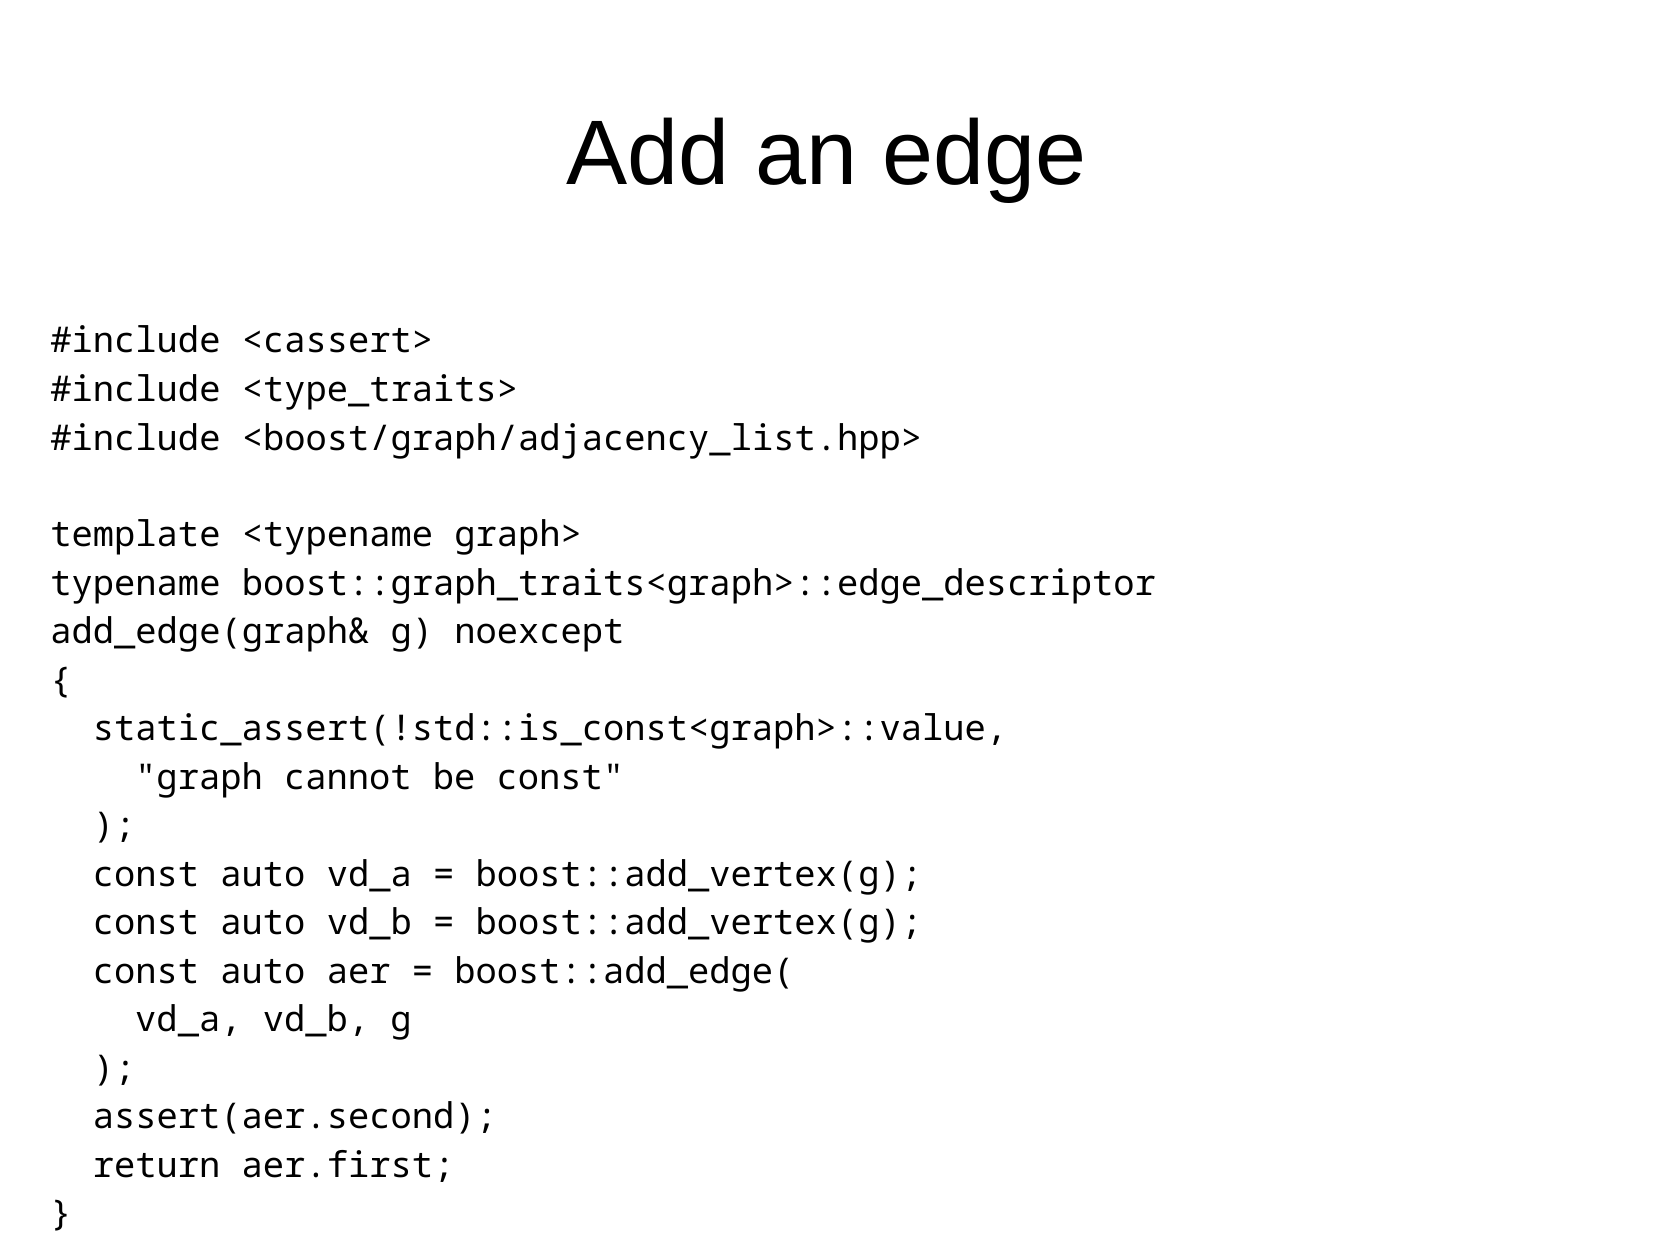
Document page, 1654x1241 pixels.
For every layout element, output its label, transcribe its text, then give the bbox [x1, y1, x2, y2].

title Add an edge [82, 49, 1571, 257]
list #include <cassert> #include <type_traits> #include <boost/graph/adjacency_list.hpp> template <typename graph> typename boost::graph_traits<graph>::edge_descriptor add_edge(graph& g) noexcept { static_assert(!std::is_const<graph>::value, "graph cannot be const" ); const auto vd_a = boost::add_vertex(g); const auto vd_b = boost::add_vertex(g); const auto aer = boost::add_edge( vd_a, vd_b, g ); assert(aer.second); return aer.first; } [0, 315, 1654, 1241]
